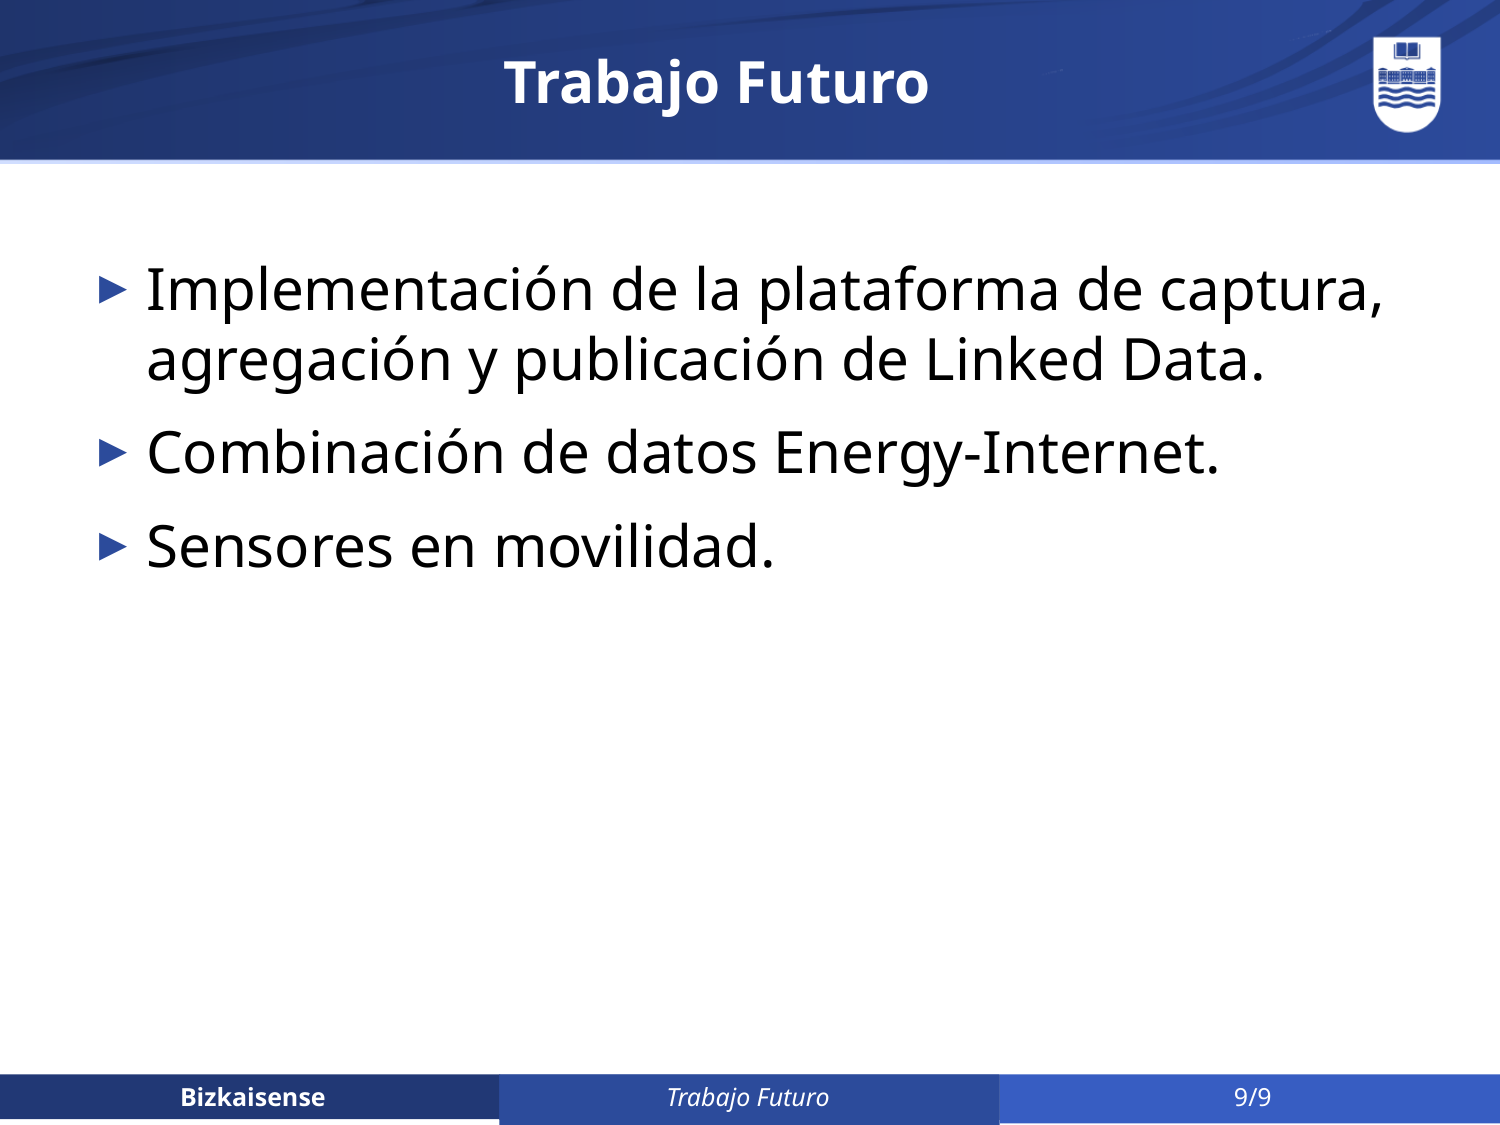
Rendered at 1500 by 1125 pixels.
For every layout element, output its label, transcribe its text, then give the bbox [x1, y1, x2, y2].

picture [0, 0, 1500, 164]
title Trabajo Futuro [1, 0, 1363, 161]
list Trabajo Futuro [497, 1074, 999, 1125]
list Implementación de la plataforma de captura, agregación y publicación de Linked Data. Combinación de datos Energy-Internet. Sensores en movilidad. [75, 244, 1426, 1016]
